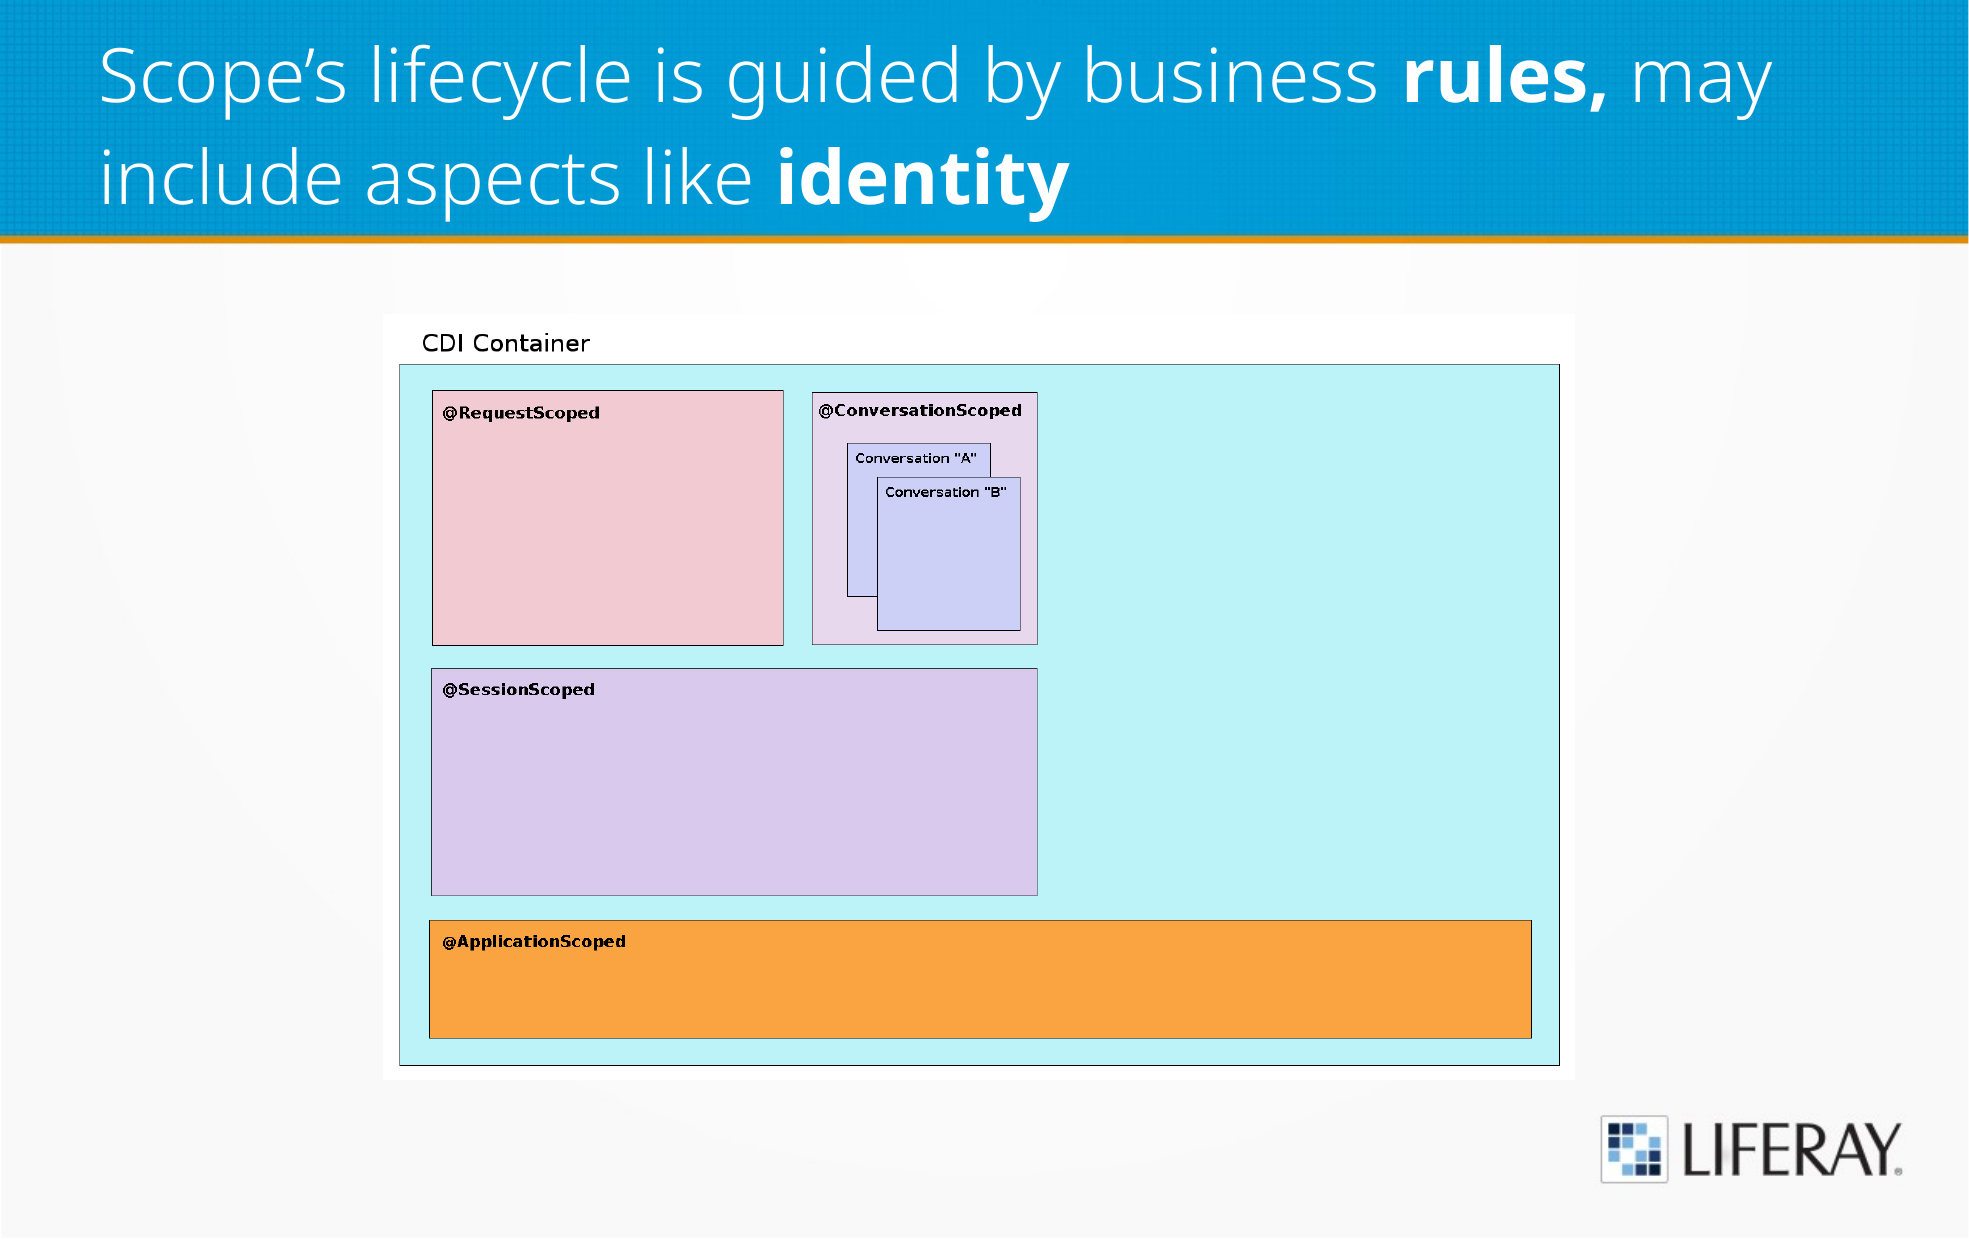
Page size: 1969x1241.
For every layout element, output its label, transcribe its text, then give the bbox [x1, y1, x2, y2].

title Scope’s lifecycle is guided by business rules, may include aspects like identity [98, 19, 1870, 227]
picture [0, 233, 1969, 1241]
